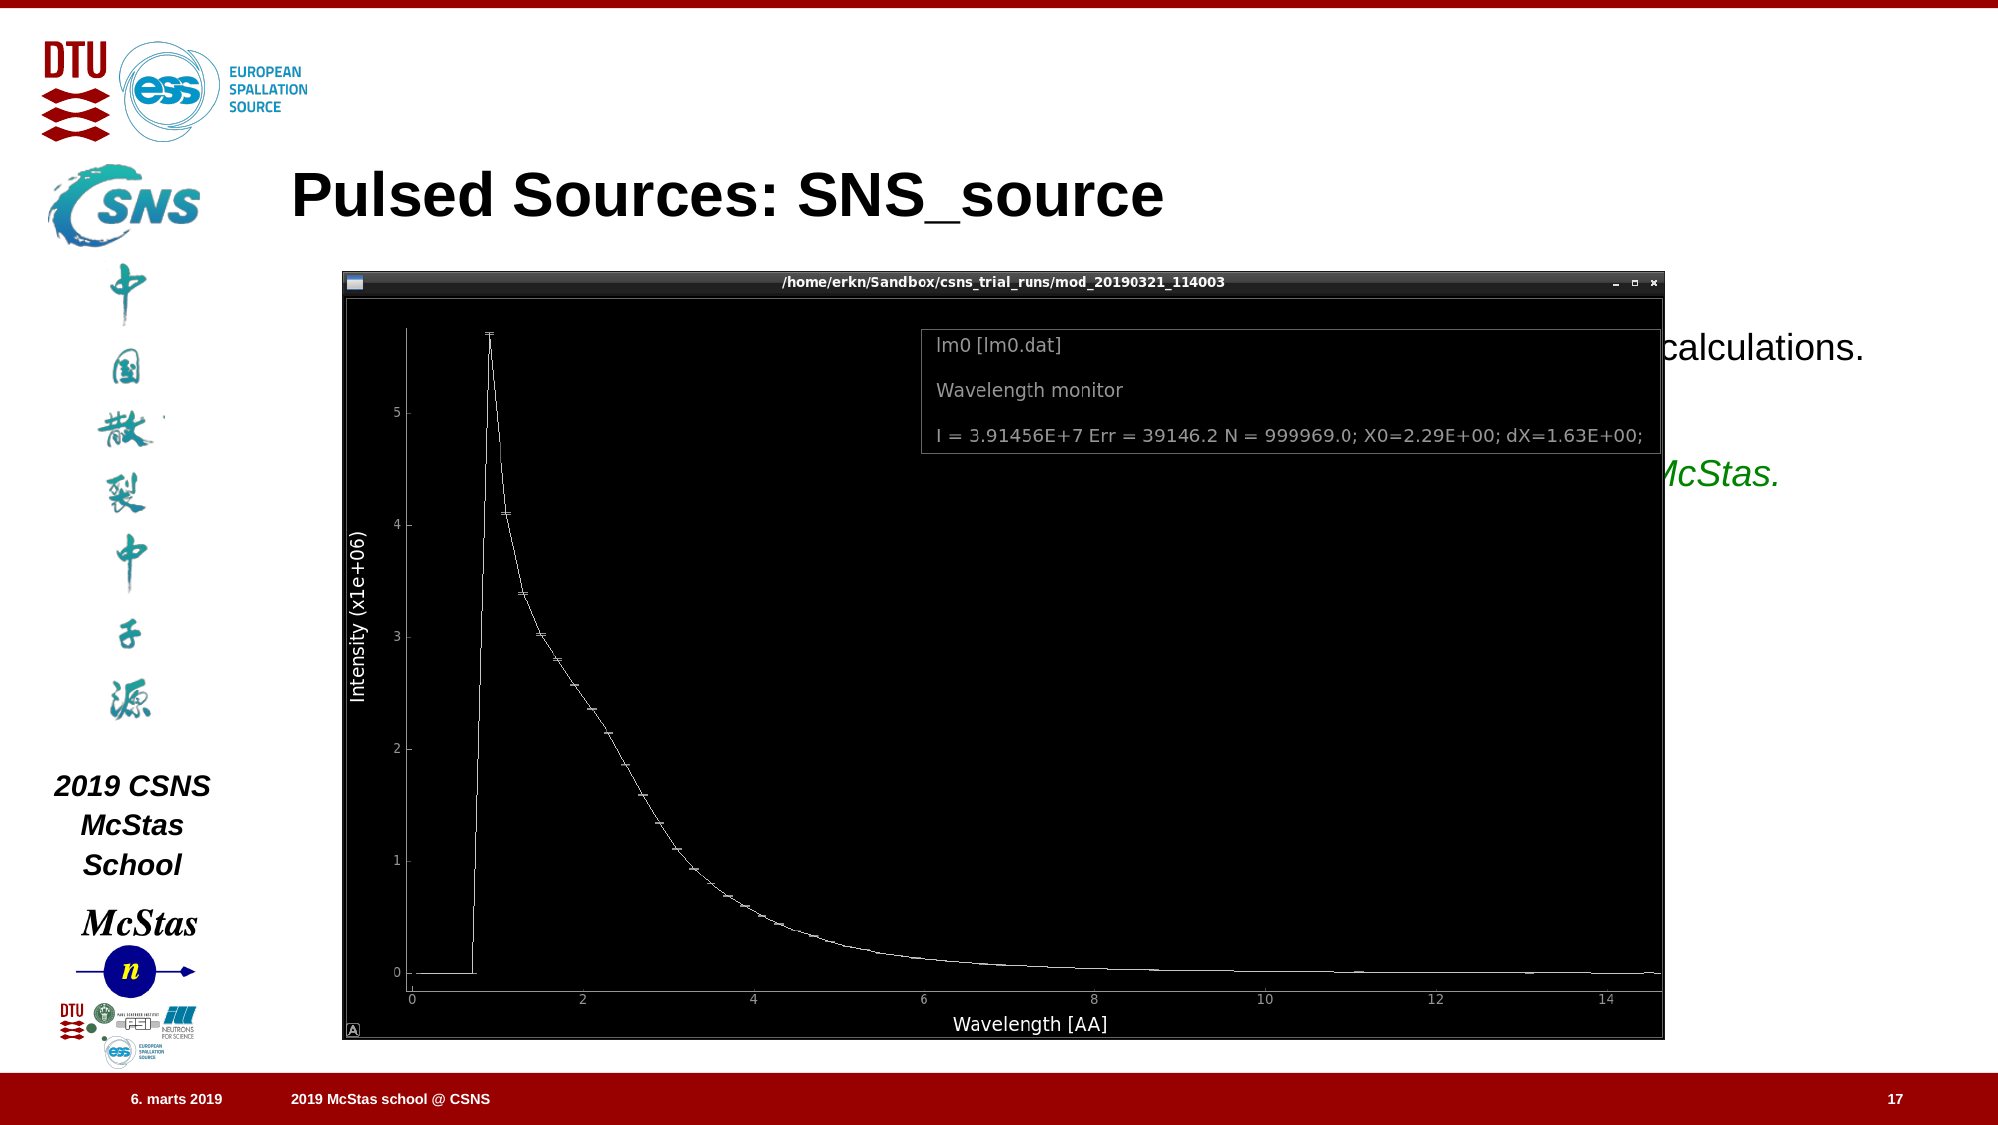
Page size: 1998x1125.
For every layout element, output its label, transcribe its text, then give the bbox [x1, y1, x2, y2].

picture [116, 1013, 160, 1030]
picture [48, 162, 209, 744]
picture [342, 271, 1665, 1040]
picture [59, 908, 213, 999]
text_box Samples directly from tallies coming from e.g. MCNP target+moderator calculations. Can be used (with the proper input files) to model CSNS-source. Example (coming from you) is expected to be included in next release of McStas. [1665, 318, 1881, 502]
picture [119, 41, 307, 142]
title Pulsed Sources: SNS_source [291, 69, 1819, 230]
picture [86, 1003, 197, 1069]
slide_number 33 [1887, 1088, 1909, 1110]
